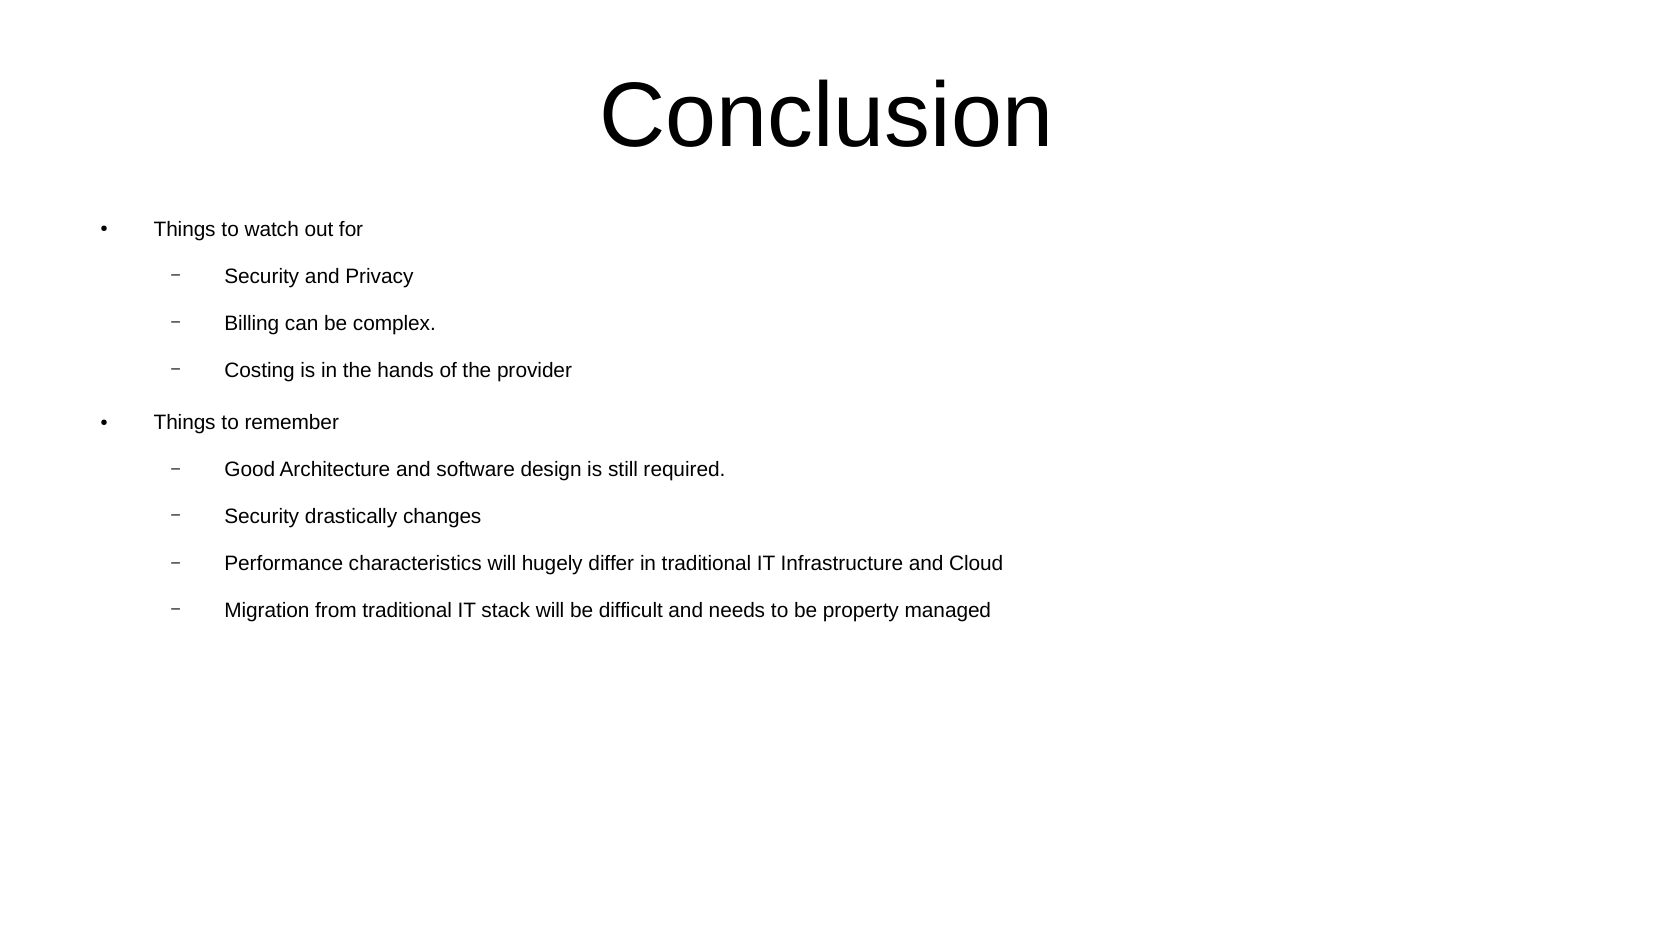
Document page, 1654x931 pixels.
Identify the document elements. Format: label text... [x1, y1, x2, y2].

list Things to watch out for Security and Privacy Billing can be complex. Costing is in the hands of the provider Things to remember Good Architecture and software design is still required. Security drastically changes Performance characteristics will hugely differ in traditional IT Infrastructure and Cloud Migration from traditional IT stack will be difficult and needs to be property managed [82, 217, 1576, 901]
title Conclusion [82, 37, 1571, 193]
